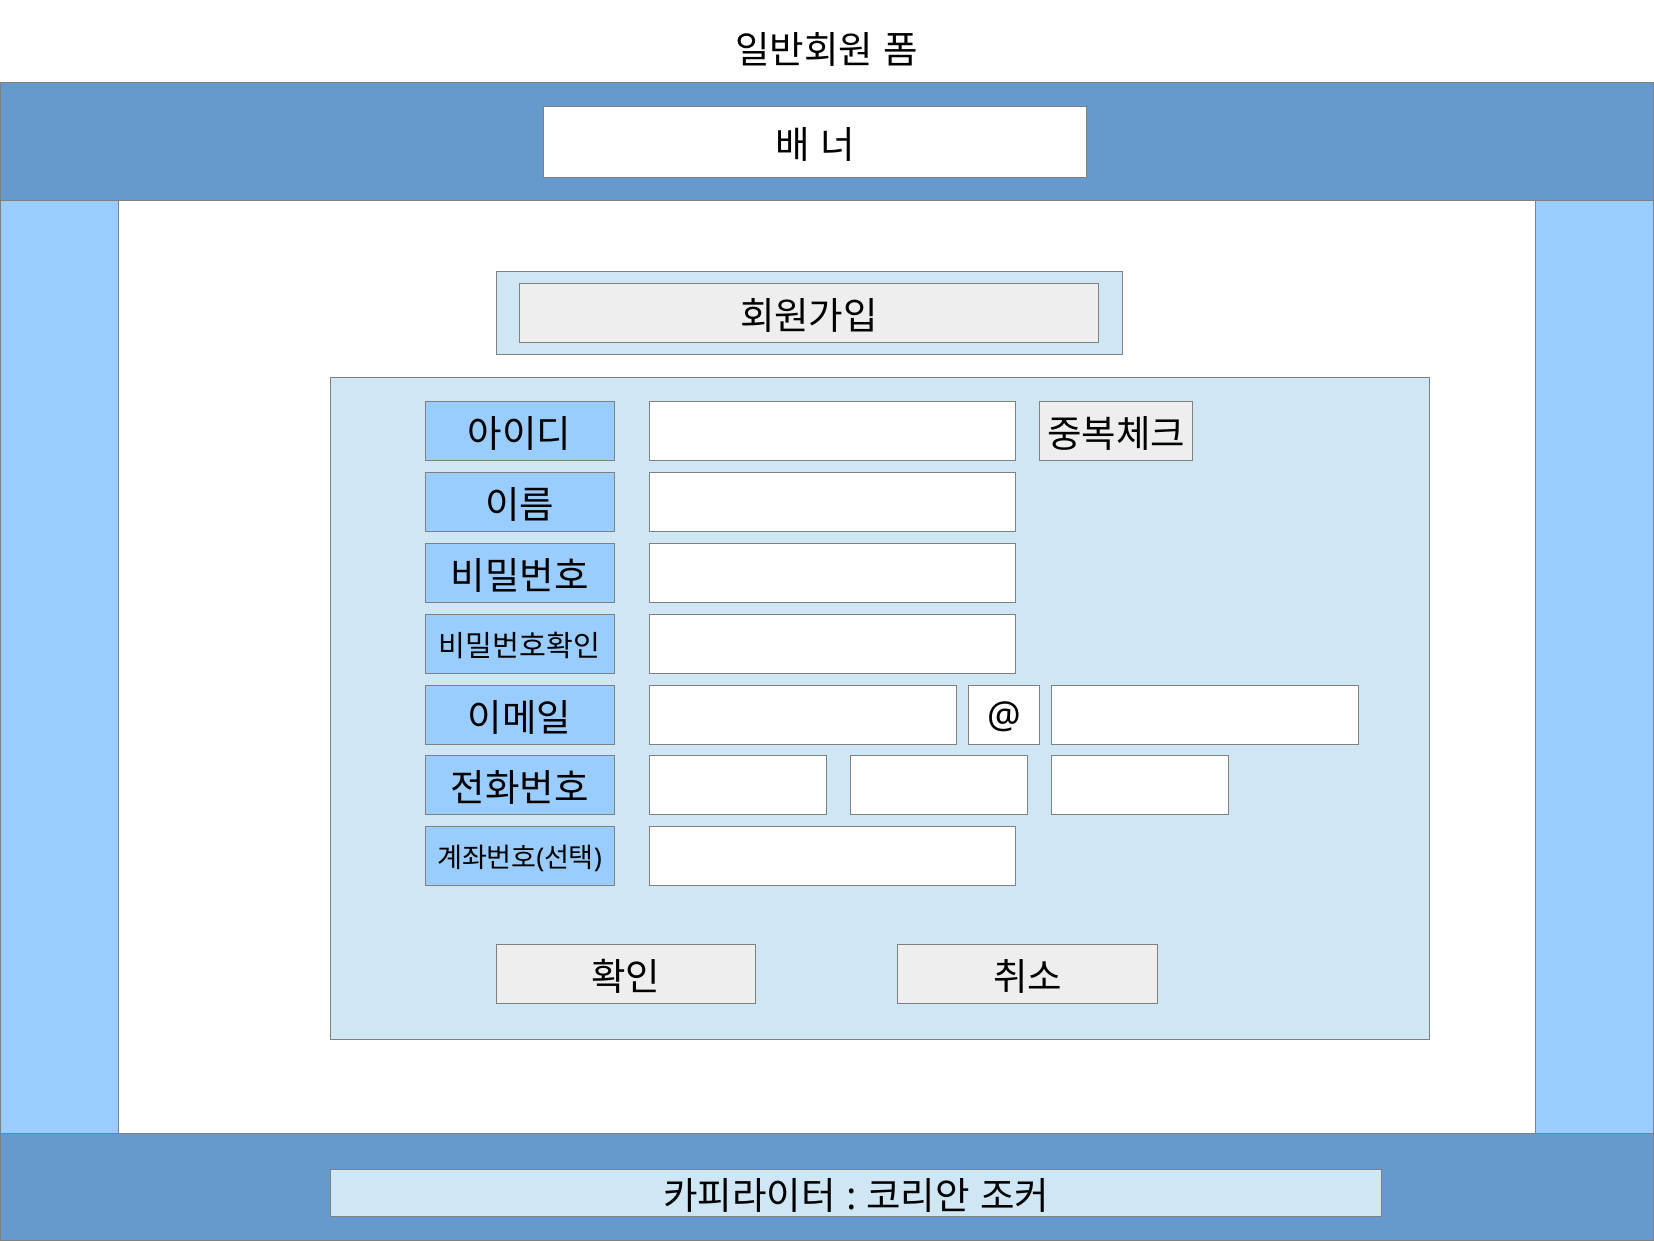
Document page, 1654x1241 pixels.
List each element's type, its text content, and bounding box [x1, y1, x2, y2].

text_box 비밀번호확인 [425, 614, 615, 674]
text_box 전화번호 [425, 755, 615, 815]
text_box 카피라이터 : 코리안 조커 [330, 1169, 1382, 1217]
text_box [0, 82, 1654, 1241]
text_box 이메일 [425, 685, 615, 745]
text_box 아이디 [425, 401, 615, 461]
text_box 비밀번호 [425, 543, 615, 603]
text_box 취소 [897, 944, 1158, 1004]
text_box 확인 [496, 944, 756, 1004]
text_box @ [968, 685, 1040, 745]
text_box 이름 [425, 472, 615, 532]
text_box 계좌번호(선택) [425, 826, 615, 886]
text_box 회원가입 [519, 283, 1099, 343]
text_box 일반회원 폼 [602, 13, 1052, 71]
text_box 배 너 [543, 106, 1087, 178]
text_box 중복체크 [1039, 401, 1193, 461]
